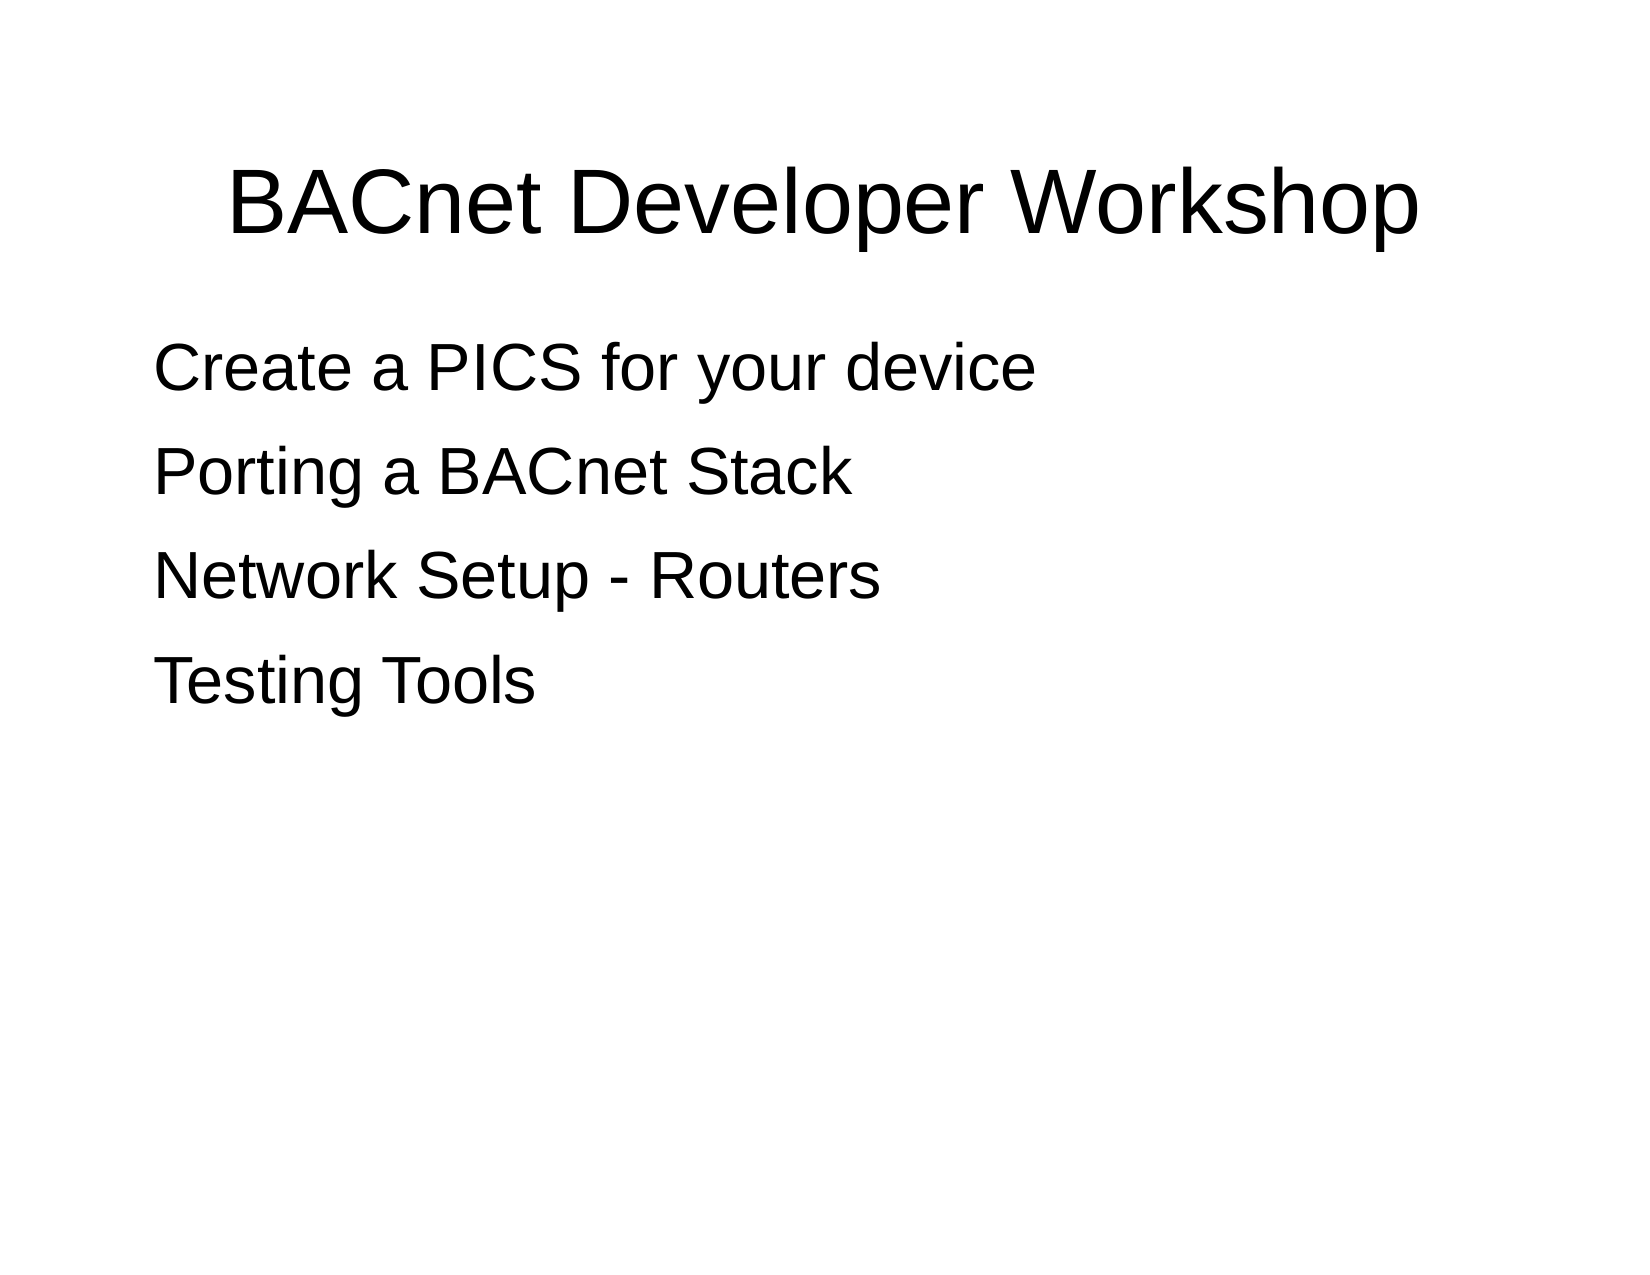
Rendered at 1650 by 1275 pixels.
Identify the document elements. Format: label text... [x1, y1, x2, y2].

title BACnet Developer Workshop [135, 105, 1515, 299]
list Create a PICS for your device Porting a BACnet Stack Network Setup - Routers Testing Tools [135, 329, 1515, 1079]
